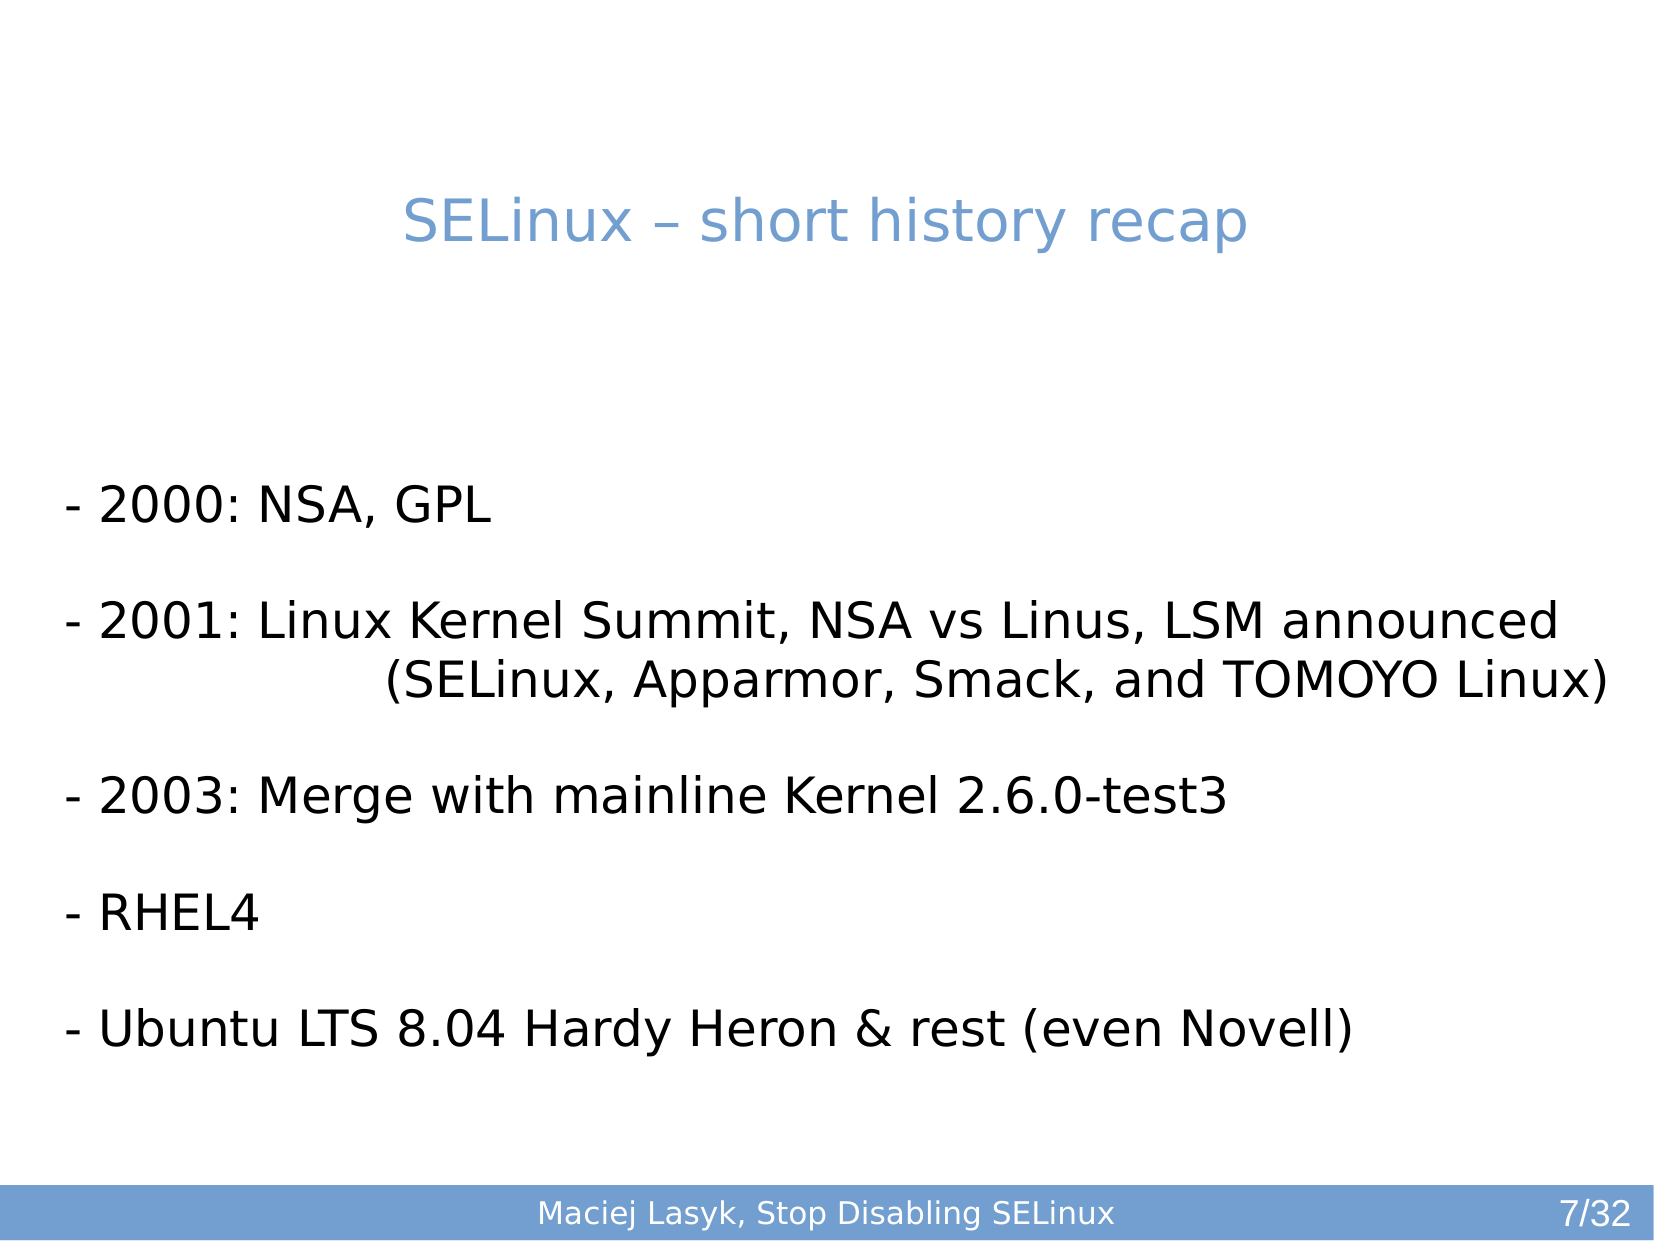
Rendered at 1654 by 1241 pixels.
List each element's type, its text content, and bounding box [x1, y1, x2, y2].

text_box Maciej Lasyk, Stop Disabling SELinux [522, 1188, 1132, 1240]
text_box [0, 1185, 1533, 1241]
text_box 7/32 [1533, 1185, 1647, 1241]
text_box [1647, 1185, 1654, 1241]
text_box - 2000: NSA, GPL - 2001: Linux Kernel Summit, NSA vs Linus, LSM announced (SELinux, Apparmor, Smack, and TOMOYO Linux) - 2003: Merge with mainline Kernel 2.6.0-test3 - RHEL4 - Ubuntu LTS 8.04 Hardy Heron & rest (even Novell) [49, 468, 1626, 1125]
text_box SELinux – short history recap [388, 180, 1266, 263]
